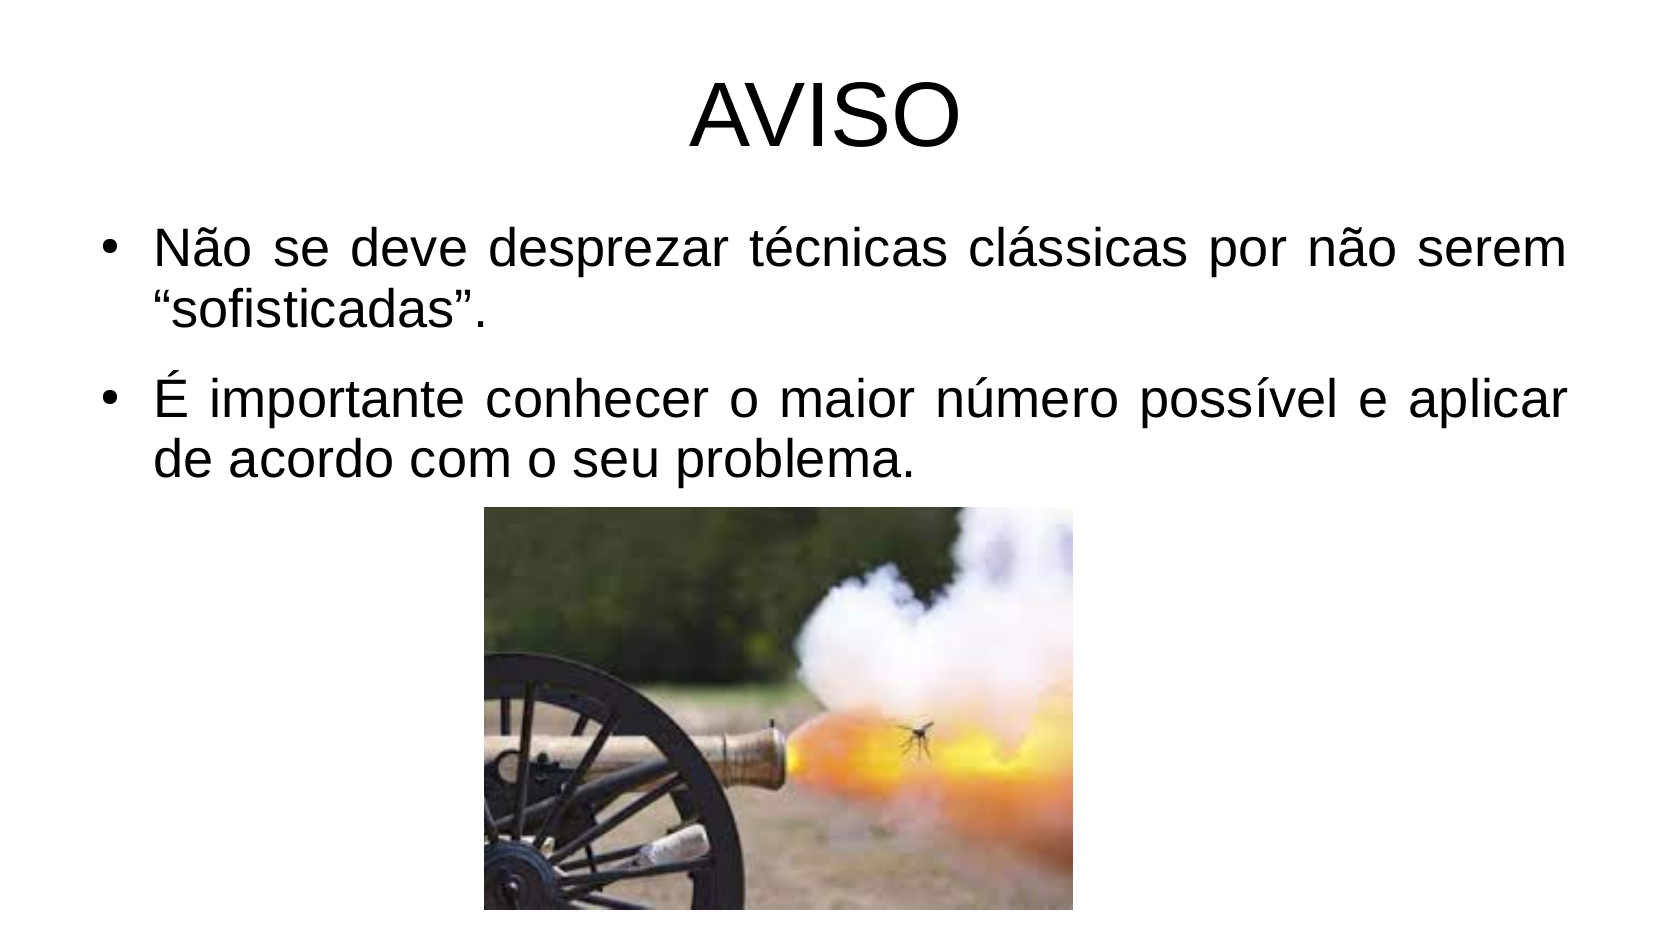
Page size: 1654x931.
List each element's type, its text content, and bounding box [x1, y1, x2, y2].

list Não se deve desprezar técnicas clássicas por não serem “sofisticadas”. É importante conhecer o maior número possível e aplicar de acordo com o seu problema. [82, 217, 1571, 758]
picture [484, 507, 1073, 910]
title AVISO [82, 37, 1571, 193]
